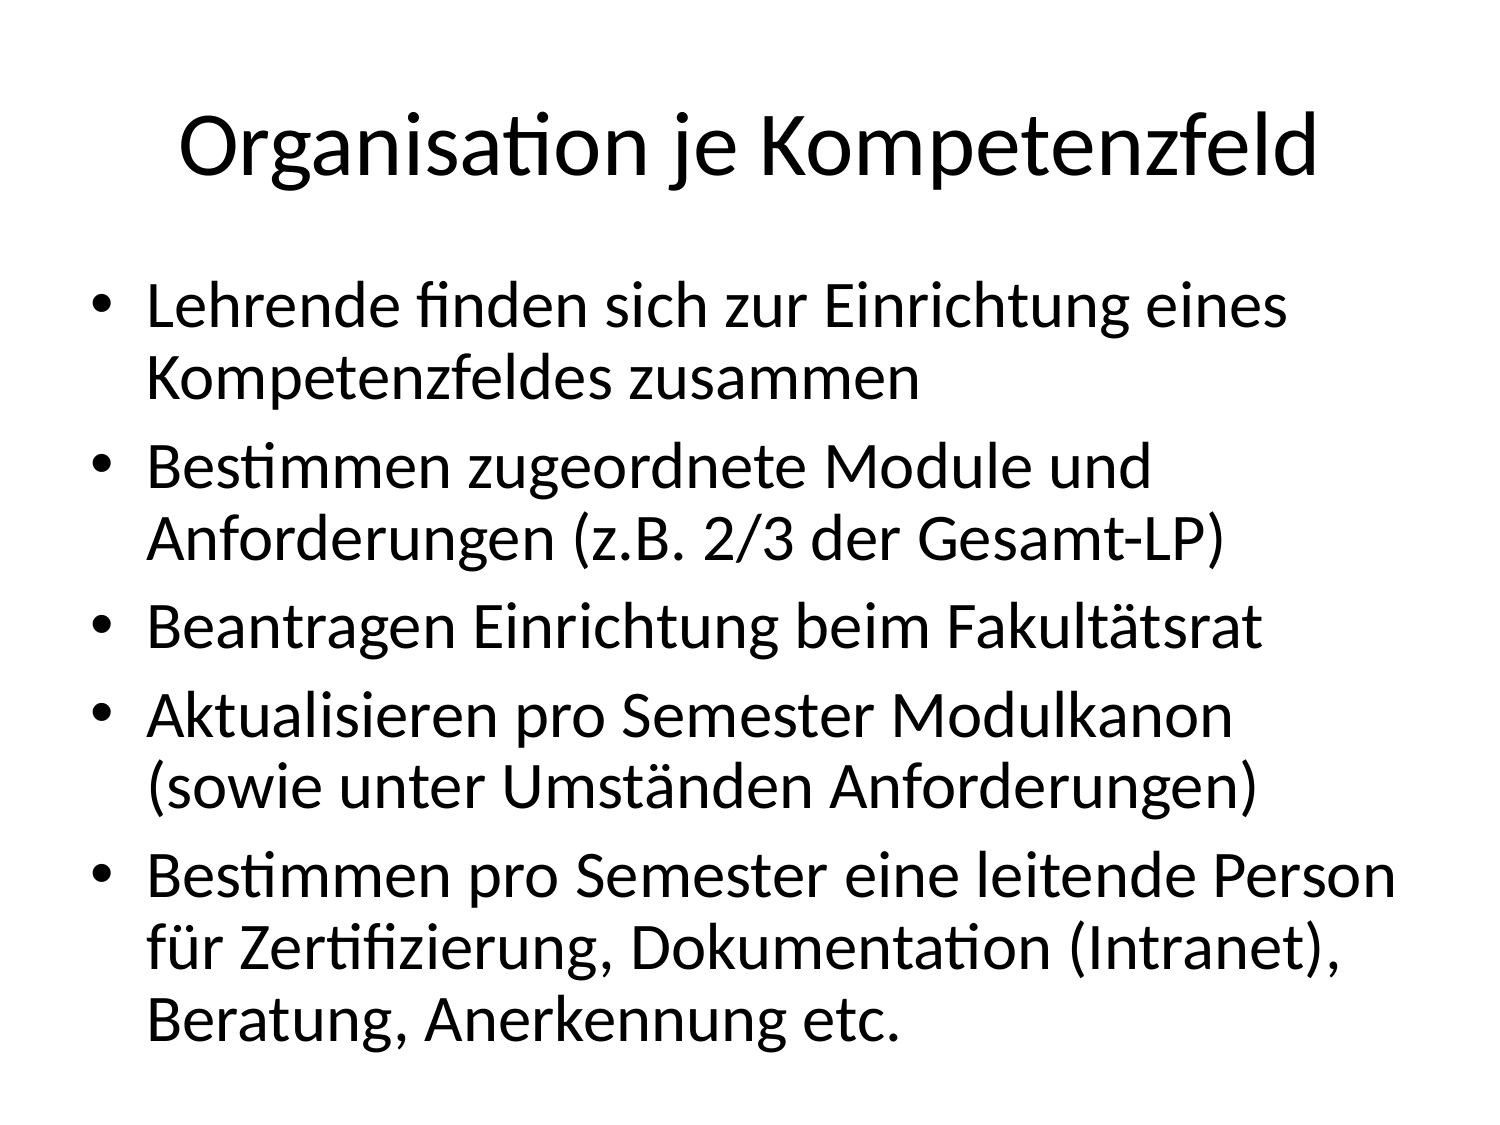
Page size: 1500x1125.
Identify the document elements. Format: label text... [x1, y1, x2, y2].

list Lehrende finden sich zur Einrichtung eines Kompetenzfeldes zusammen Bestimmen zugeordnete Module und Anforderungen (z.B. 2/3 der Gesamt-LP) Beantragen Einrichtung beim Fakultätsrat Aktualisieren pro Semester Modulkanon (sowie unter Umständen Anforderungen) Bestimmen pro Semester eine leitende Person für Zertifizierung, Dokumentation (Intranet), Beratung, Anerkennung etc. [75, 262, 1426, 1095]
title Organisation je Kompetenzfeld [75, 45, 1426, 233]
